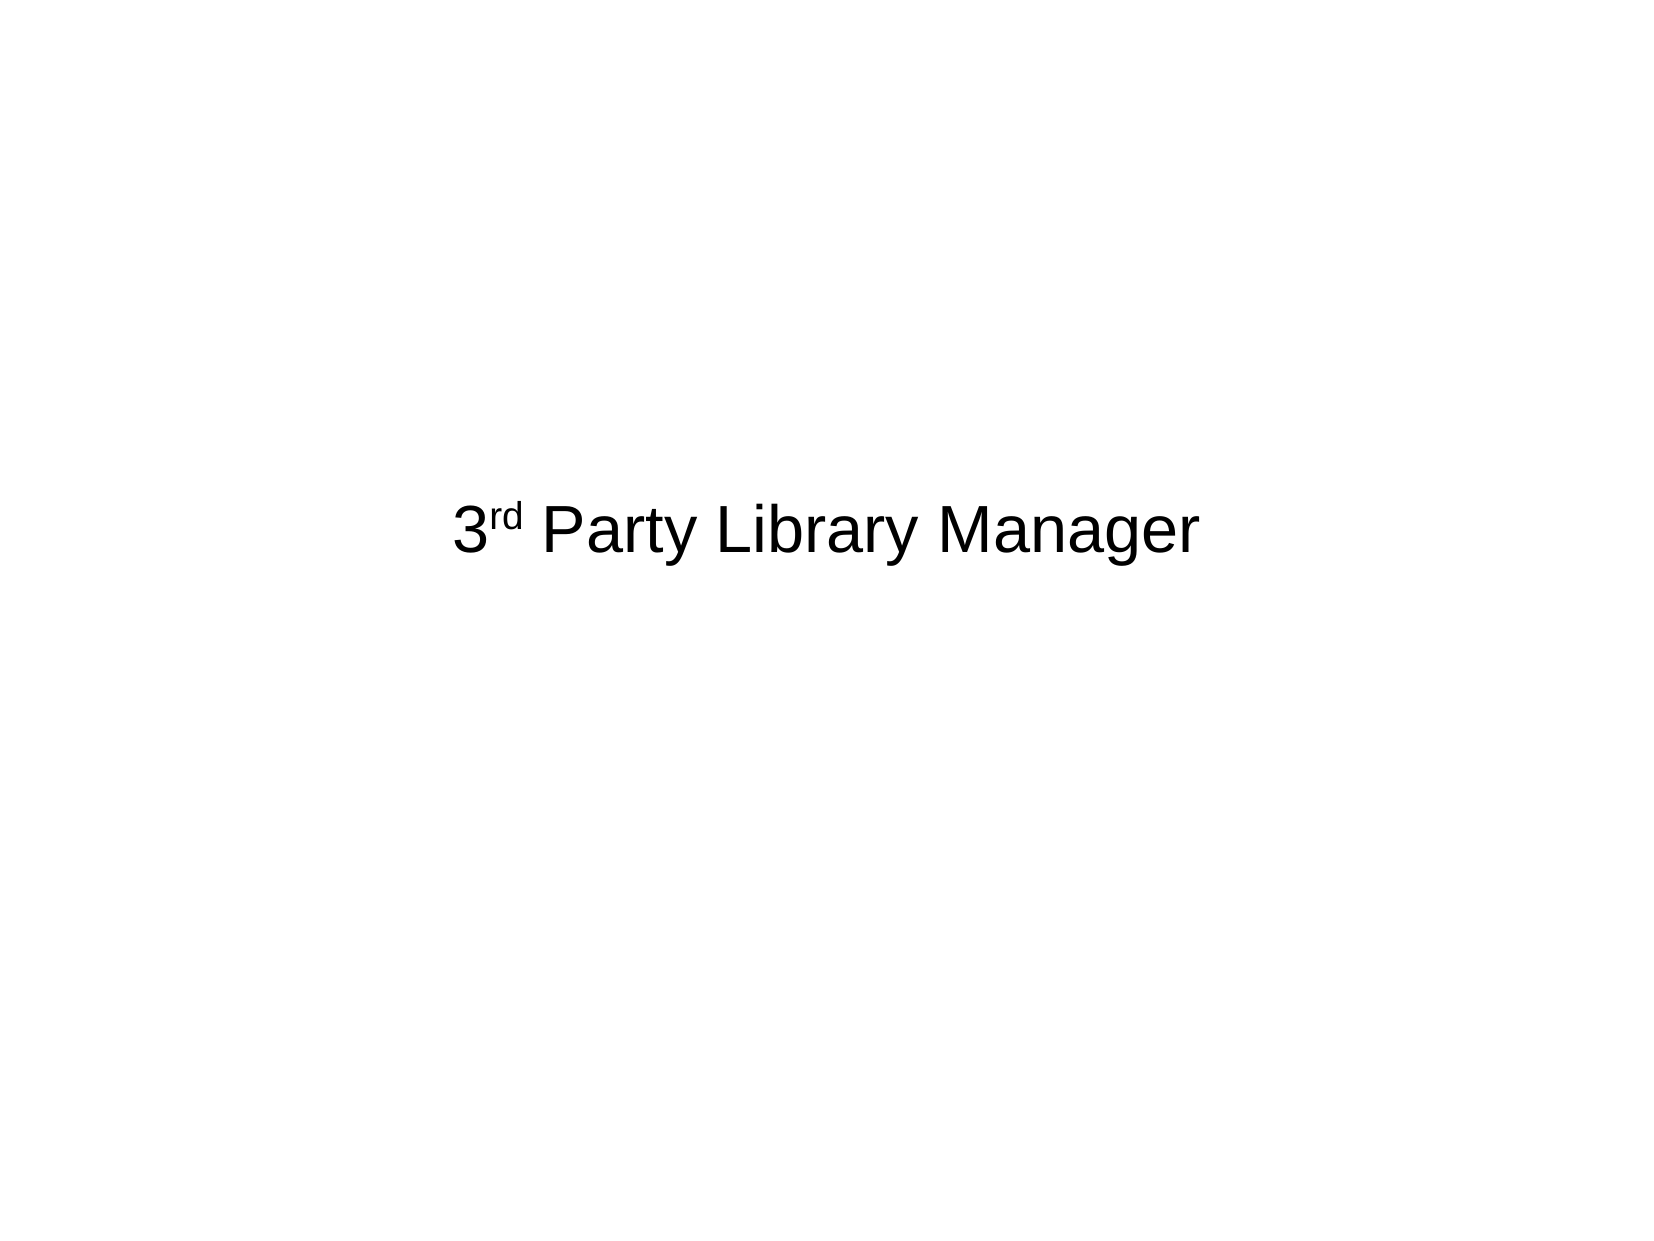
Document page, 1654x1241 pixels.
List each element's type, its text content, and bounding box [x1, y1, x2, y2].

subtitle 3rd Party Library Manager [82, 49, 1571, 1010]
